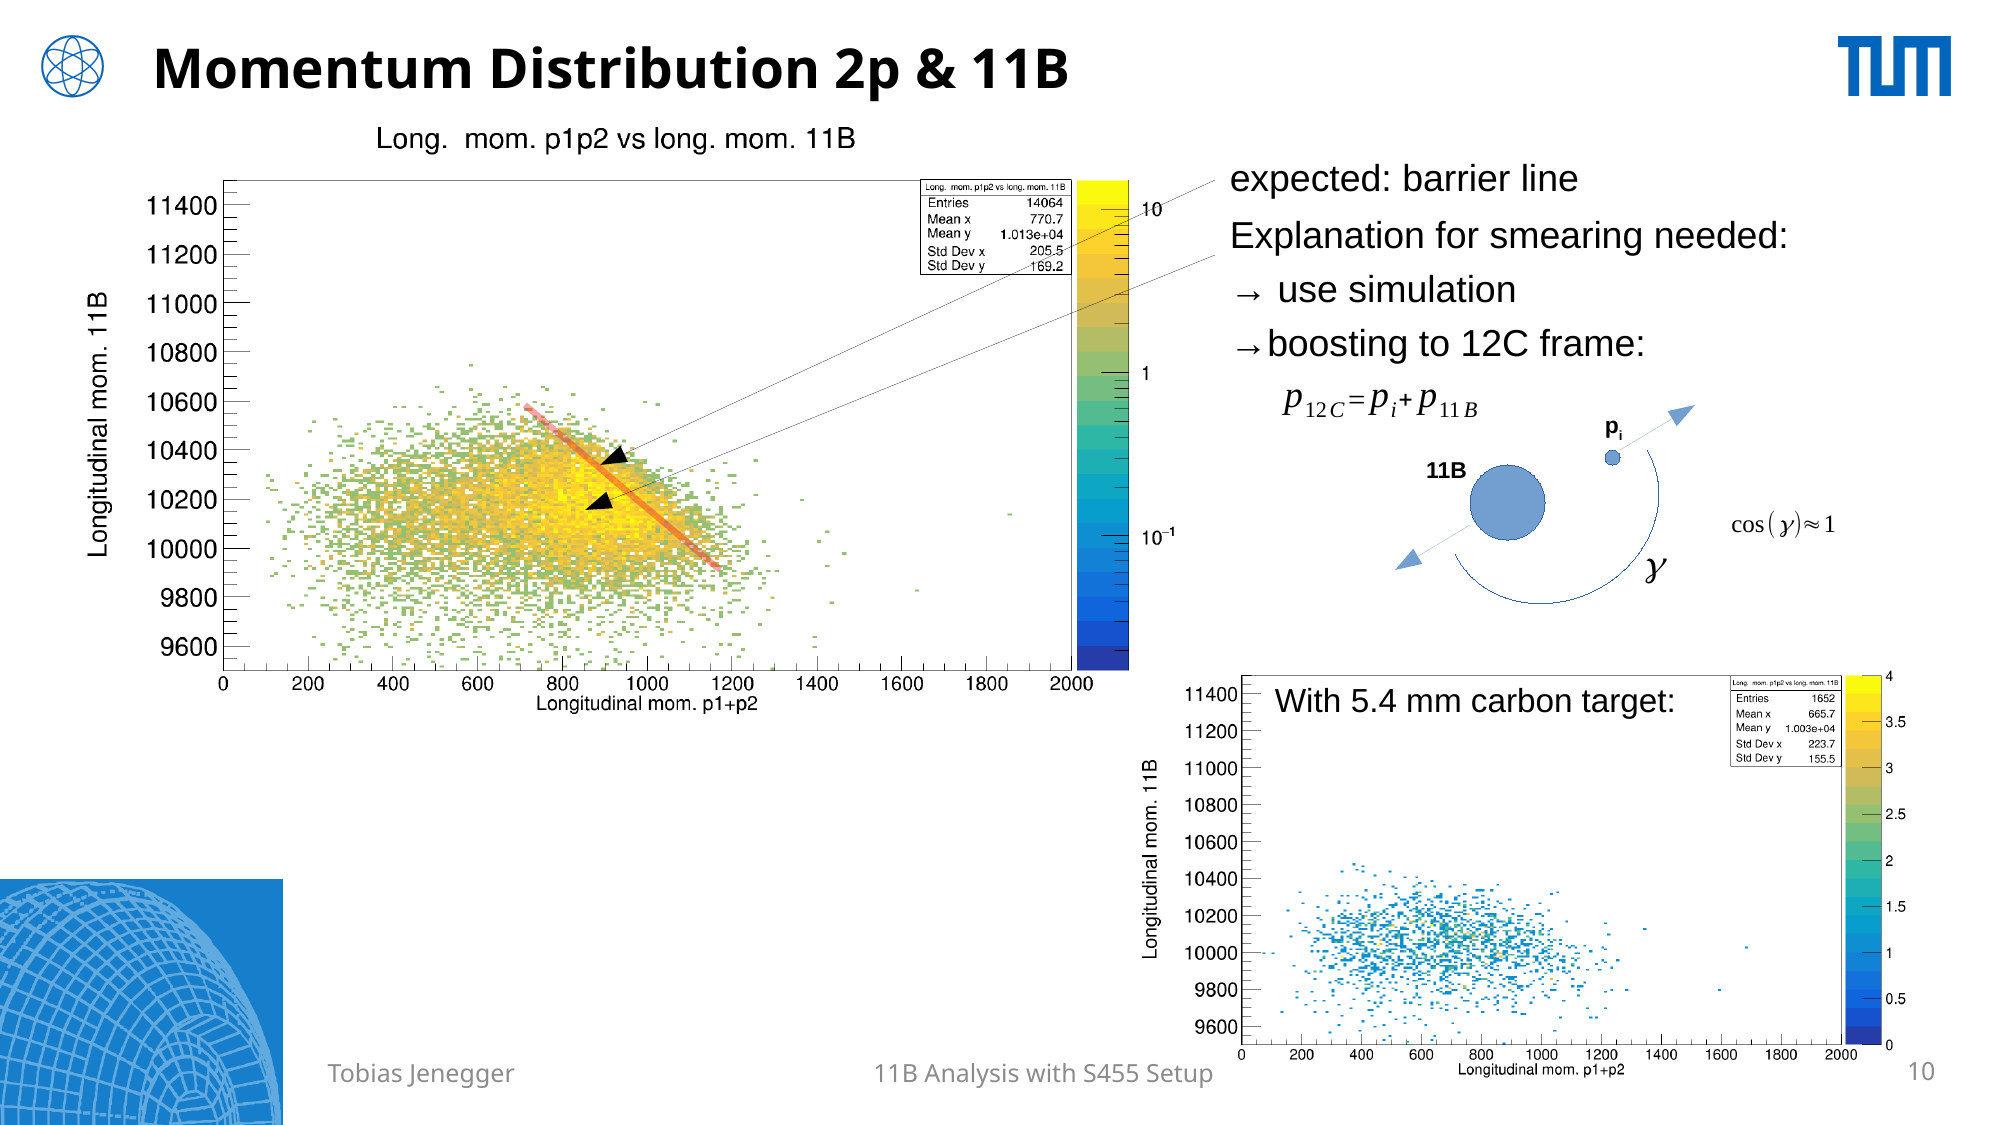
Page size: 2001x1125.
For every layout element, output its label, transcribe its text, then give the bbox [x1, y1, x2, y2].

text_box 11B [1411, 450, 1501, 491]
text_box [1605, 451, 1621, 466]
text_box Explanation for smearing needed: → use simulation →boosting to 12C frame: [1215, 207, 1906, 420]
slide_number Tobias Jenegger [312, 1042, 588, 1103]
slide_number <number> [1500, 1042, 1951, 1103]
text_box With 5.4 mm carbon target: [1260, 675, 1696, 727]
picture [36, 30, 108, 101]
picture [45, 119, 1921, 1091]
chart [1635, 555, 1672, 586]
title Momentum Distribution 2p & 11B [137, 32, 1809, 109]
text_box [1637, 451, 1659, 555]
footer 11B Analysis with S455 Setup [662, 1042, 1425, 1103]
chart [1275, 375, 1484, 423]
picture [1838, 36, 1951, 96]
text_box [1470, 464, 1546, 541]
text_box [1455, 554, 1635, 604]
picture [0, 879, 283, 1125]
chart [1725, 508, 1844, 568]
text_box expected: barrier line [1215, 149, 1951, 207]
text_box pi [1590, 404, 1681, 451]
picture [602, 195, 1186, 490]
